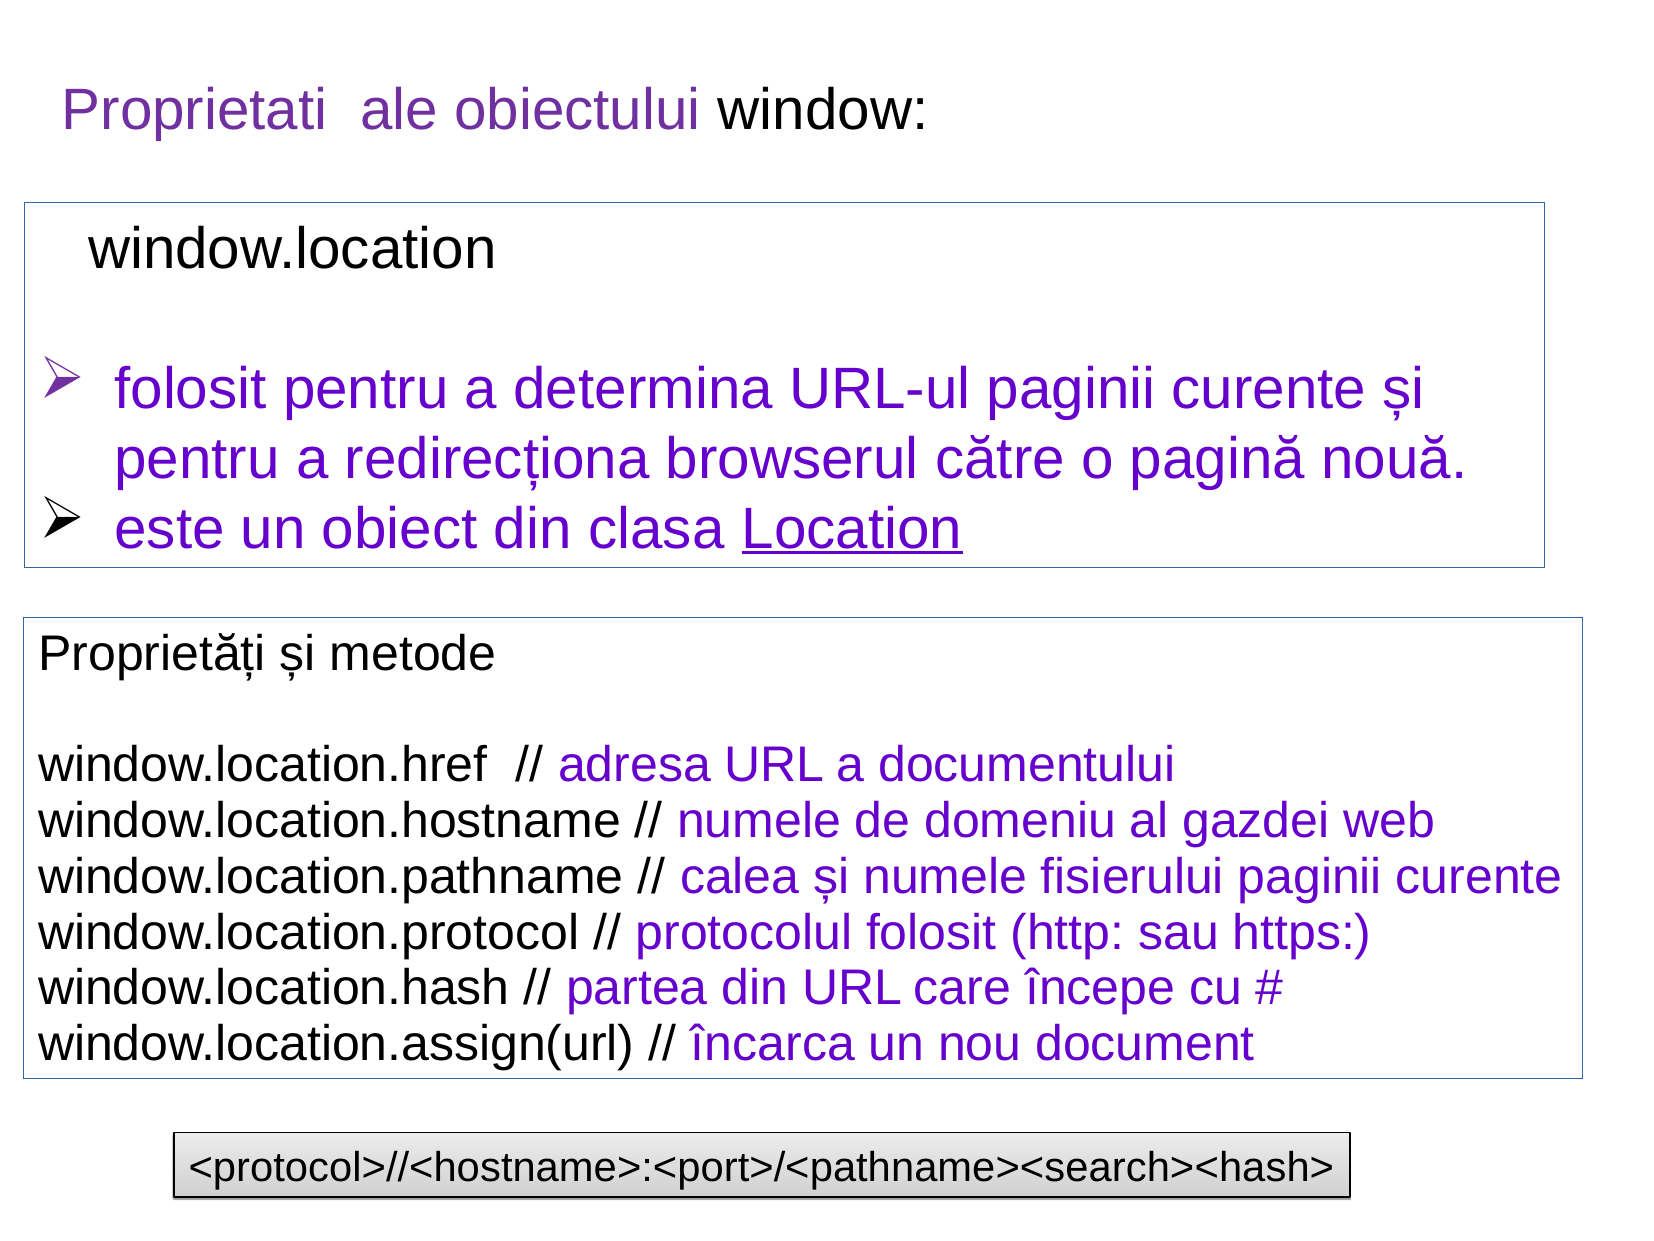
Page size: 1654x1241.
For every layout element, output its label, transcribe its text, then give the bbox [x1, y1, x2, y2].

text_box <protocol>//<hostname>:<port>/<pathname><search><hash> [173, 1132, 1350, 1198]
text_box Proprietati ale obiectului window: [47, 69, 944, 150]
text_box Proprietăți și metode window.location.href // adresa URL a documentului window.location.hostname // numele de domeniu al gazdei web window.location.pathname // calea și numele fisierului paginii curente window.location.protocol // protocolul folosit (http: sau https:) window.location.hash // partea din URL care începe cu # window.location.assign(url) // încarca un nou document [23, 617, 1583, 1079]
text_box window.location folosit pentru a determina URL-ul paginii curente și pentru a redirecționa browserul către o pagină nouă. este un obiect din clasa Location [24, 202, 1545, 568]
